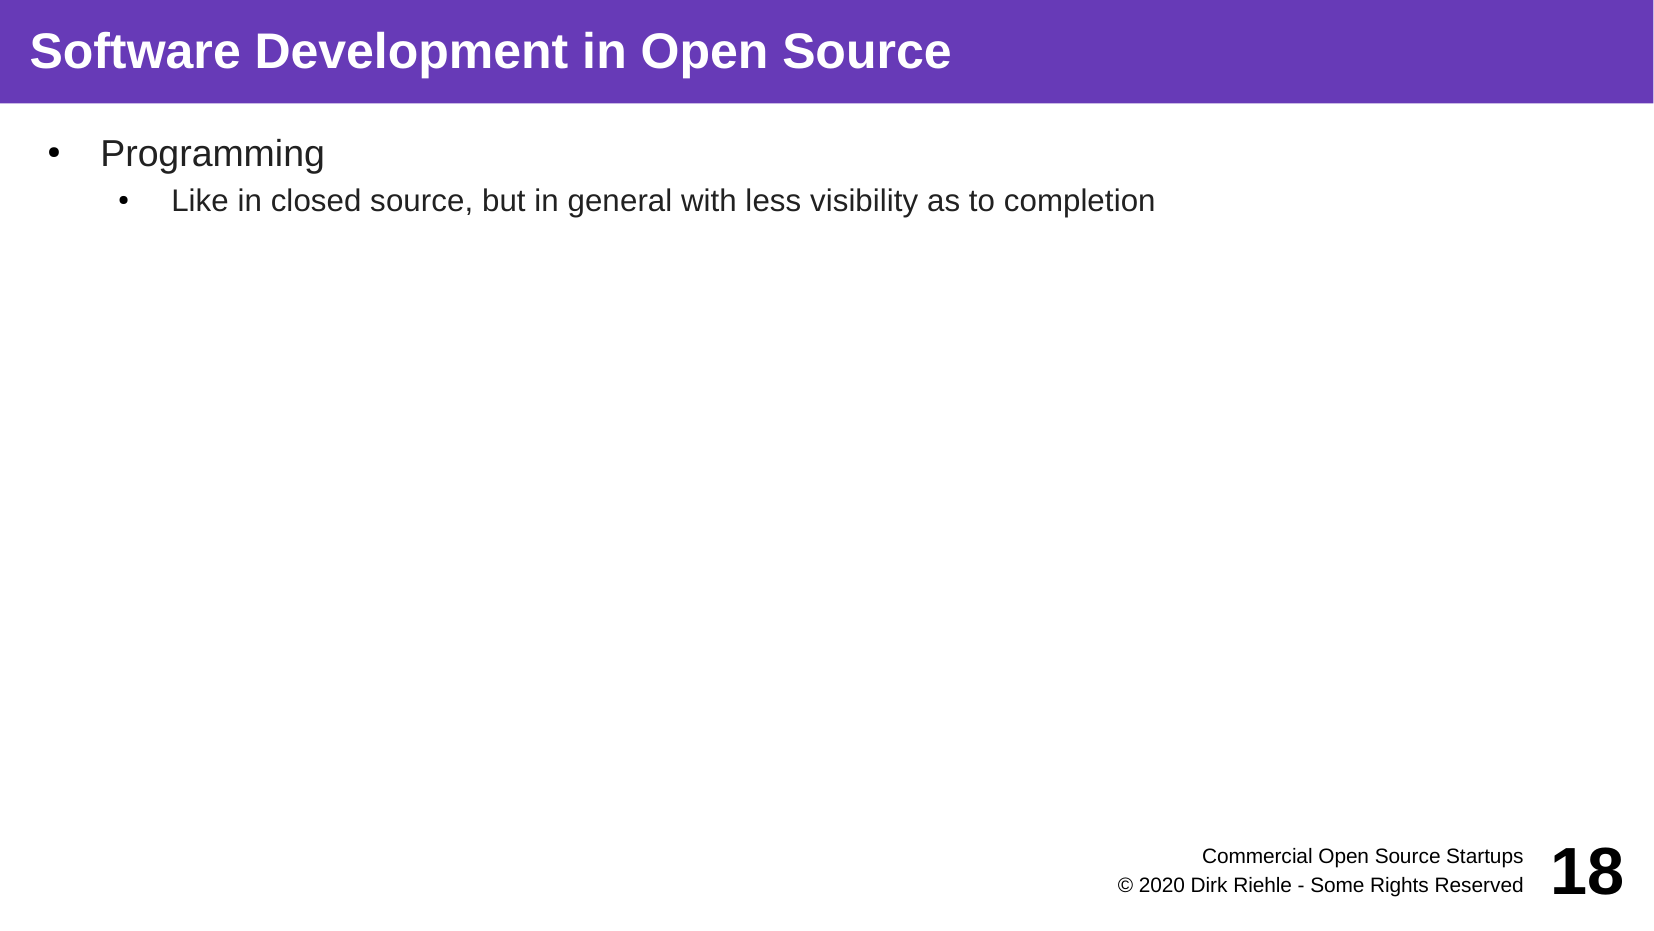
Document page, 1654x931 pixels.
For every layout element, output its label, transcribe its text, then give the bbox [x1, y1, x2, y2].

list Programming Like in closed source, but in general with less visibility as to completion [29, 132, 1625, 813]
title Software Development in Open Source [0, 0, 1654, 104]
